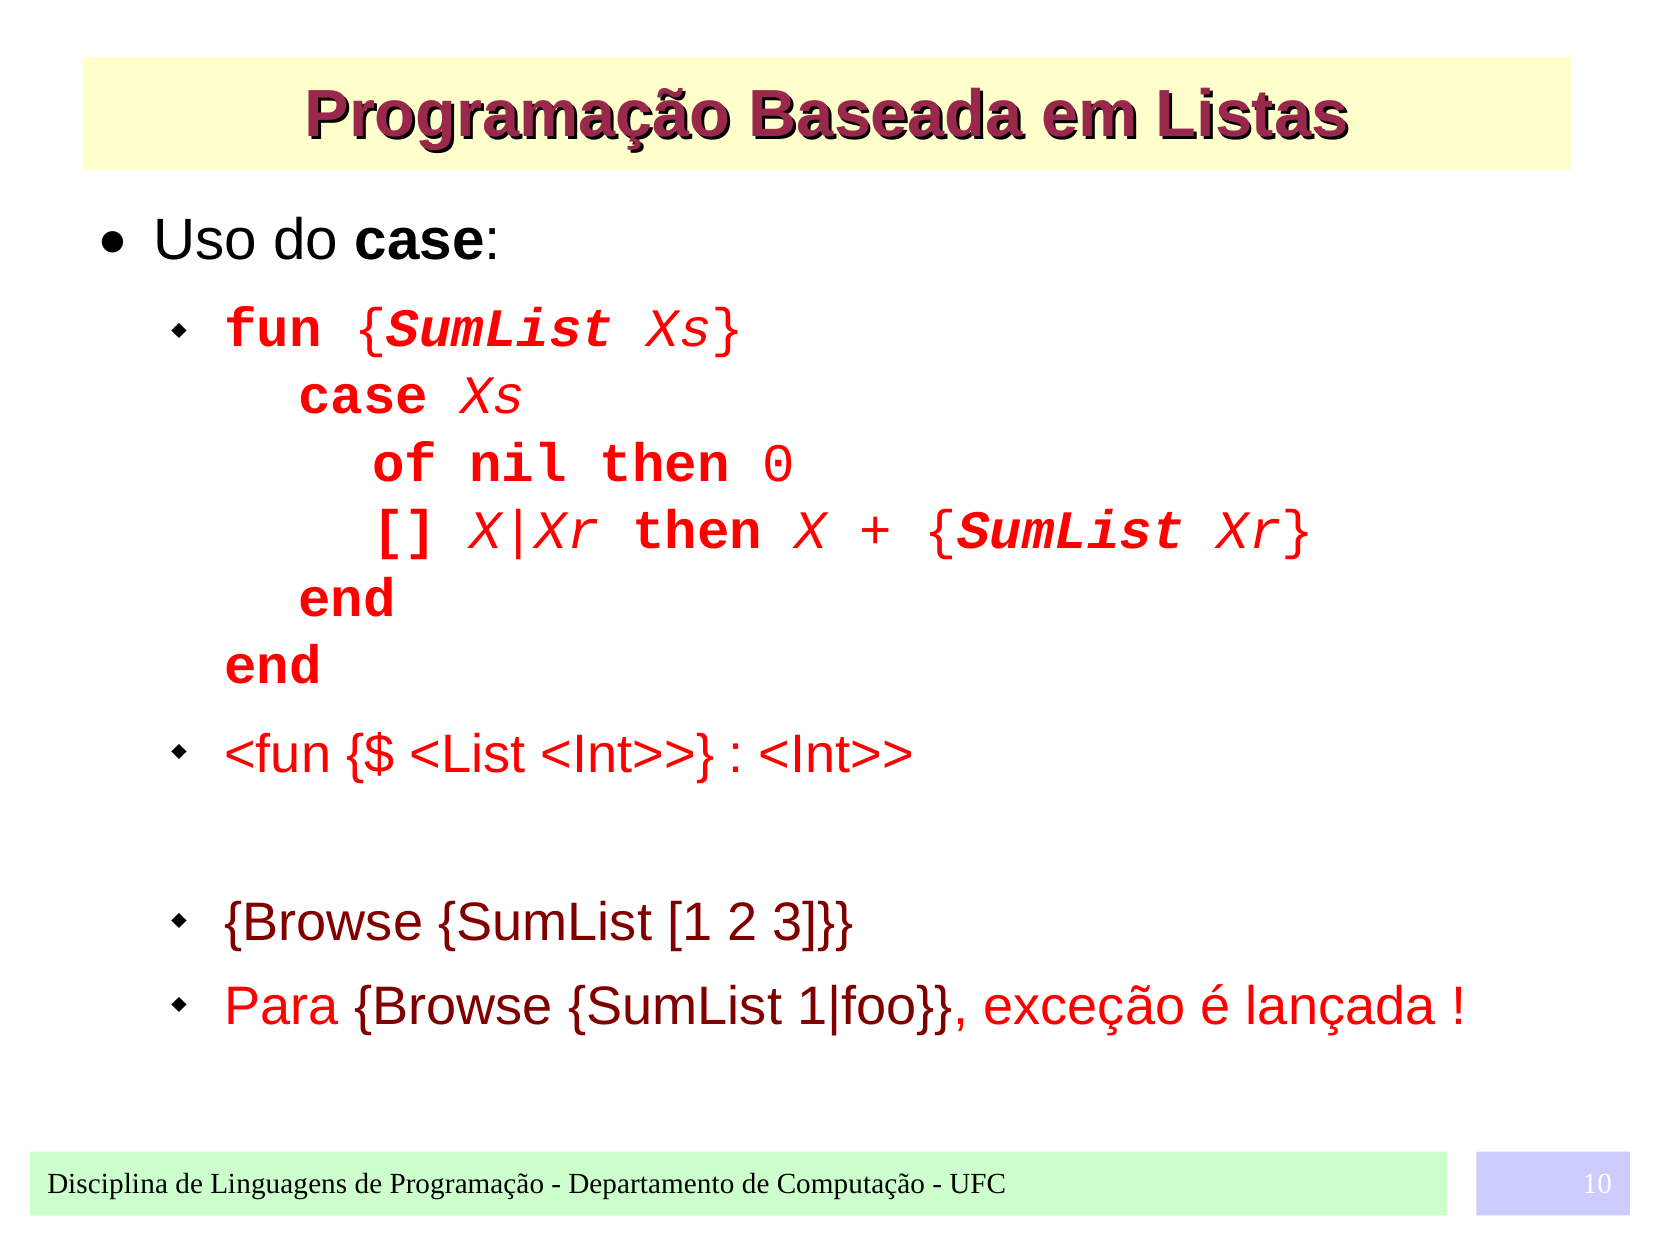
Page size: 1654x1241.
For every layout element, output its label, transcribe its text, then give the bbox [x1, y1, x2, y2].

title Programação Baseada em Listas [82, 56, 1571, 170]
list Uso do case: fun {SumList Xs} case Xs of nil then 0 [] X|Xr then X + {SumList Xr} end end <fun {$ <List <Int>>} : <Int>> {Browse {SumList [1 2 3]}} Para {Browse {SumList 1|foo}}, exceção é lançada ! [82, 206, 1571, 1137]
